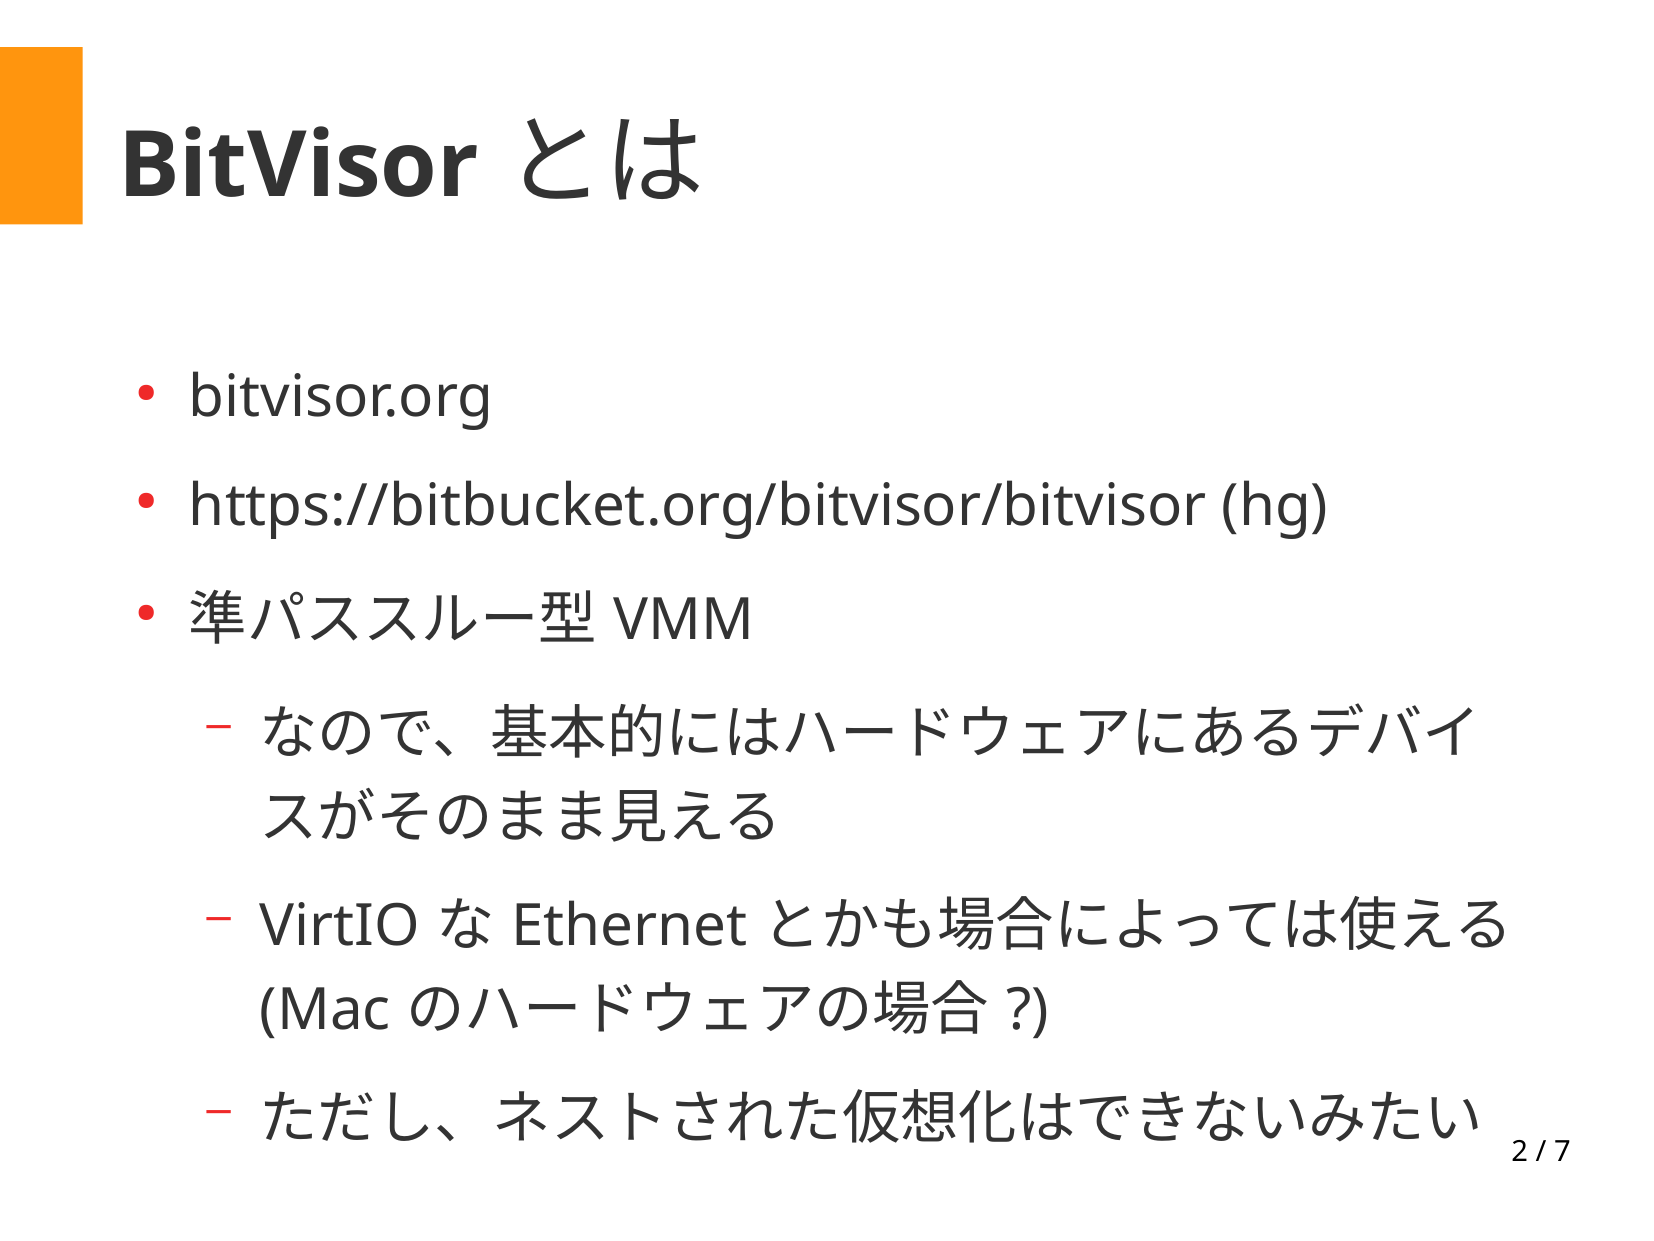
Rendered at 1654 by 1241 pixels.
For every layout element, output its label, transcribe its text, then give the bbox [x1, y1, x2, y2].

list bitvisor.org https://bitbucket.org/bitvisor/bitvisor (hg) 準パススルー型VMM なので、基本的にはハードウェアにあるデバイスがそのまま見える VirtIOなEthernetとかも場合によっては使える(Macのハードウェアの場合?) ただし、ネストされた仮想化はできないみたい [118, 354, 1536, 1074]
title BitVisorとは [118, 49, 1571, 257]
